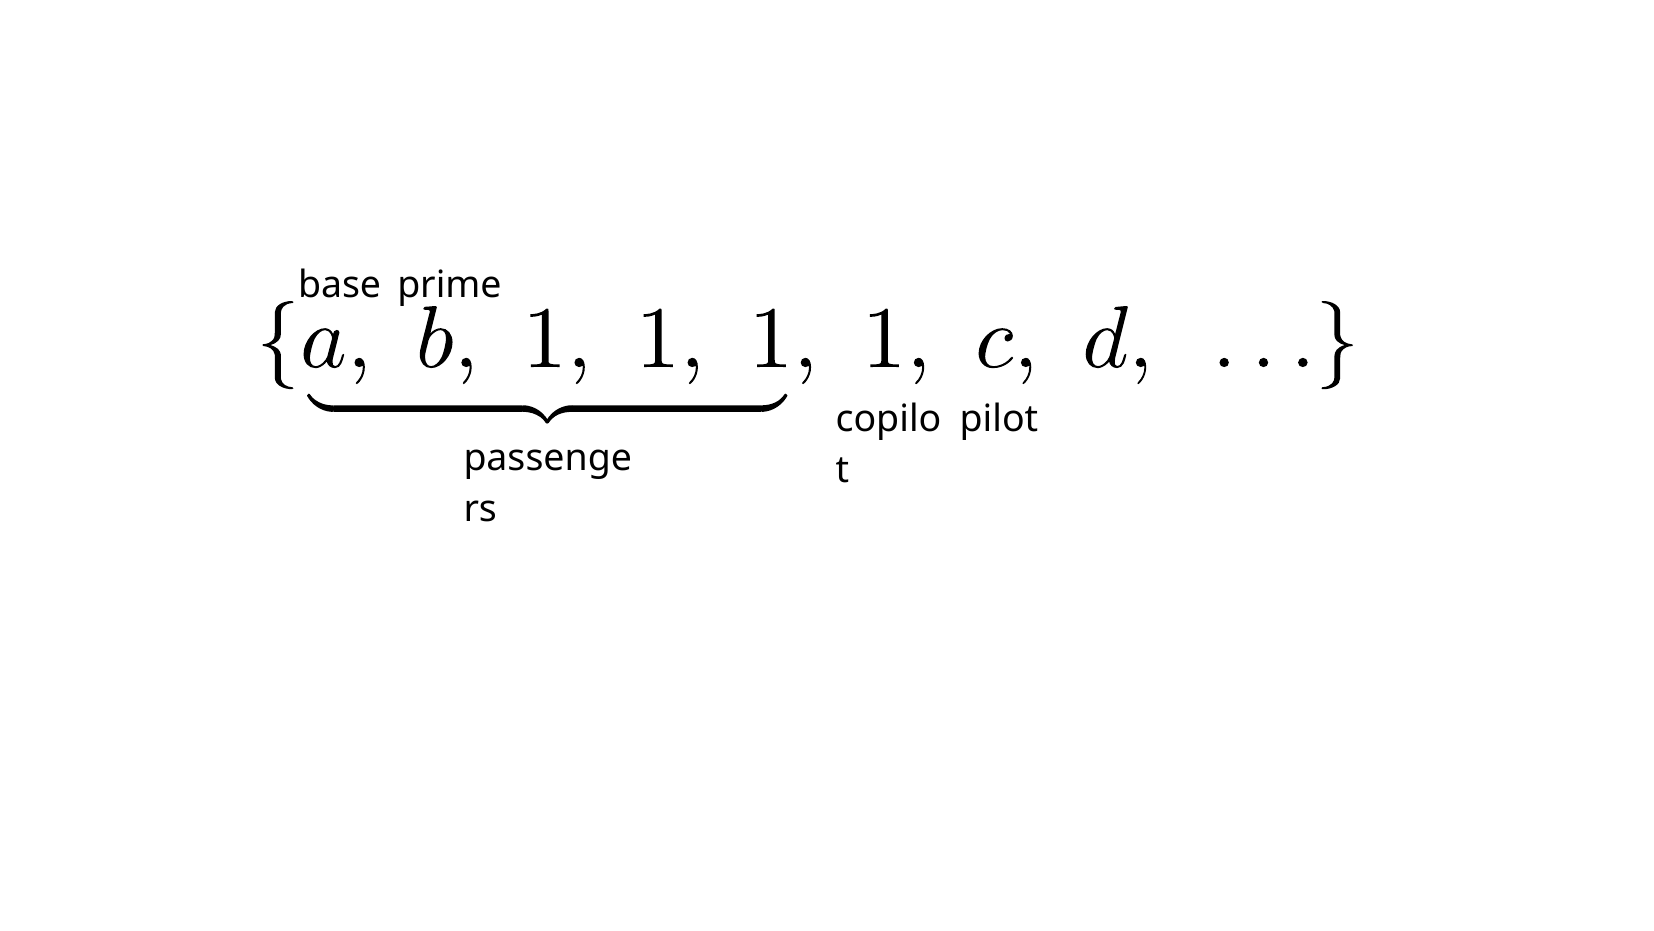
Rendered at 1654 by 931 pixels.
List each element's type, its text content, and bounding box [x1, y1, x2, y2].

text_box [260, 301, 1354, 390]
text_box copilot [820, 383, 969, 447]
text_box prime [382, 249, 531, 313]
text_box [307, 393, 788, 423]
text_box pilot [969, 383, 1093, 447]
text_box base [283, 249, 382, 305]
text_box passengers [448, 423, 656, 487]
